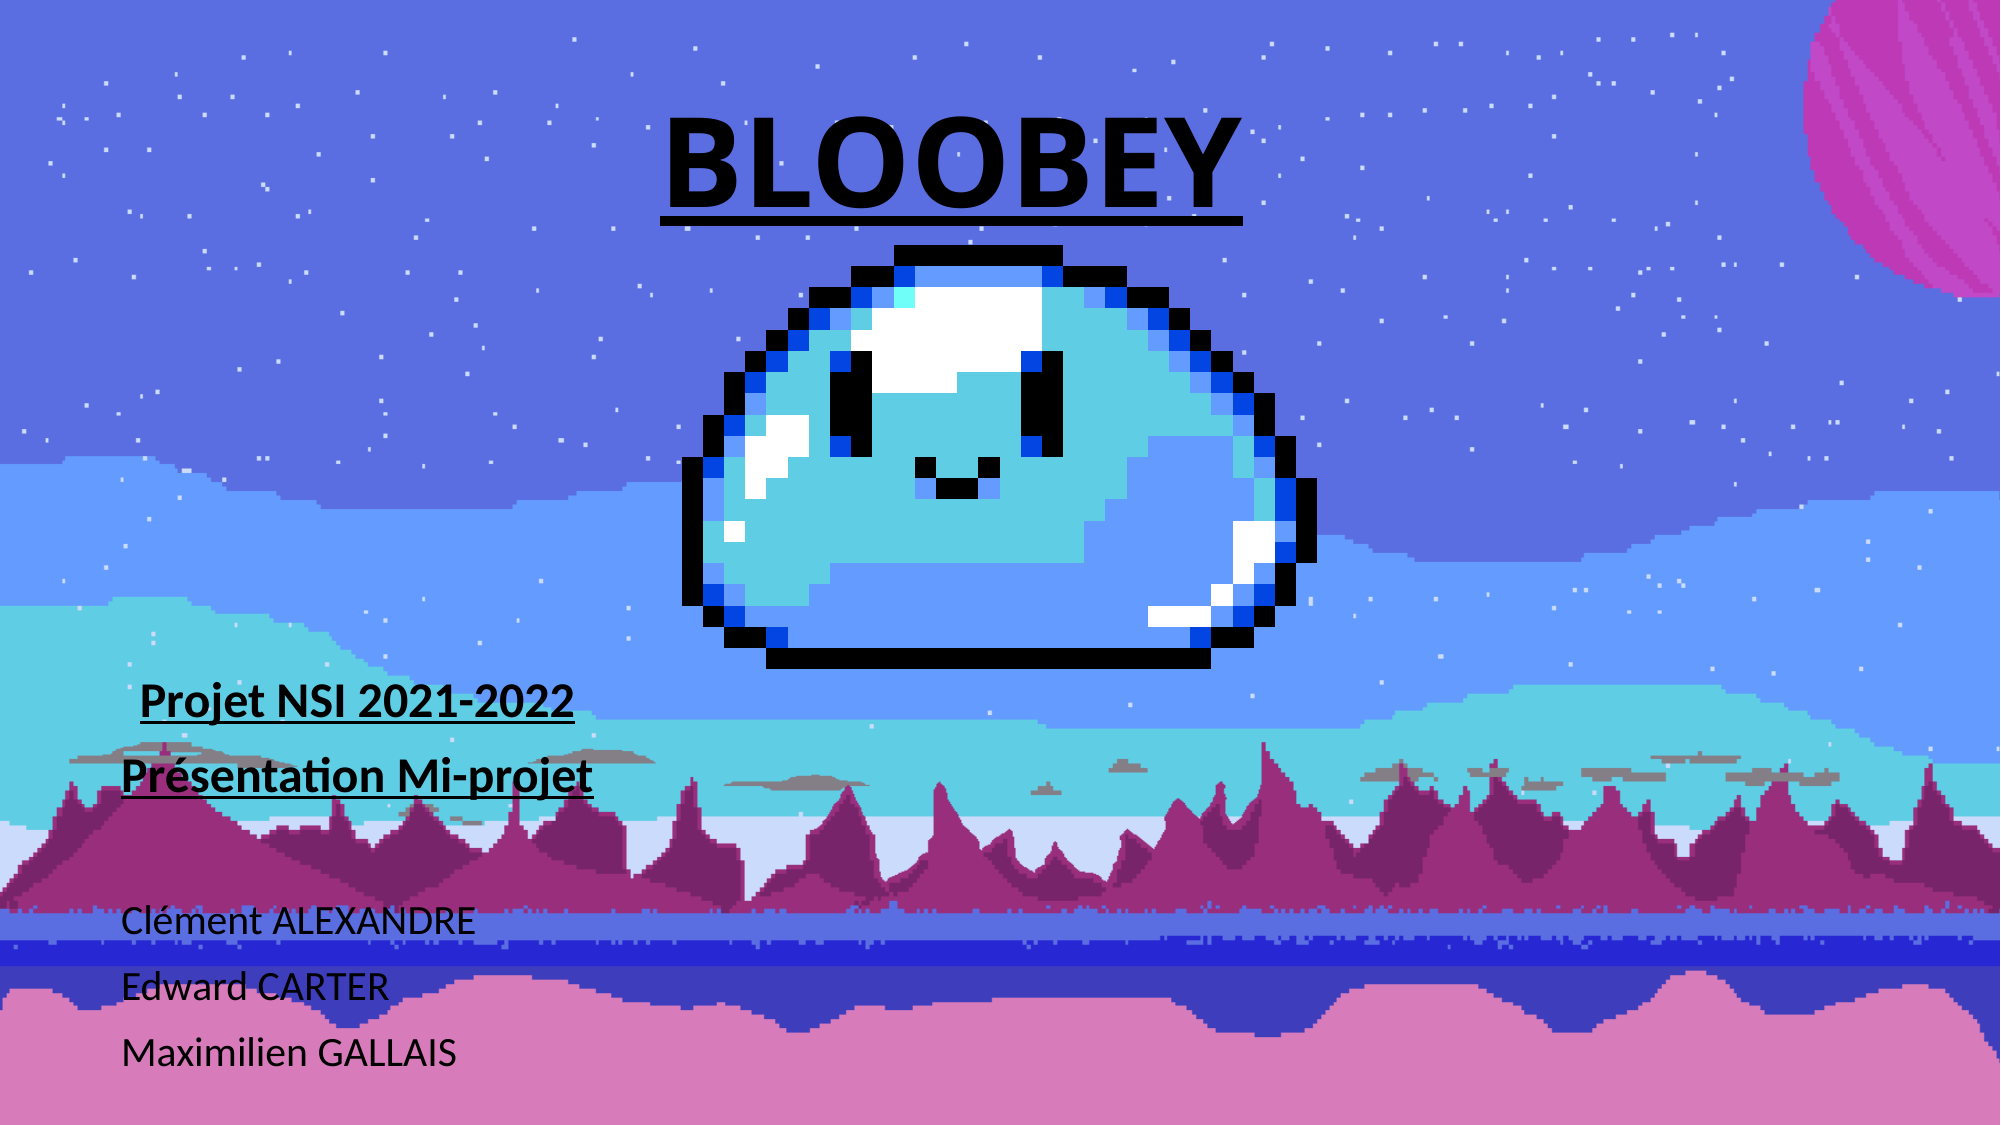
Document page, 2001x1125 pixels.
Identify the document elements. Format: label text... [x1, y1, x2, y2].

subtitle Projet NSI 2021-2022 Présentation Mi-projet Clément ALEXANDRE Edward CARTER Maximilien GALLAIS [105, 666, 1785, 1125]
picture [0, 0, 2000, 1125]
title BLOOBEY [152, 0, 1751, 392]
